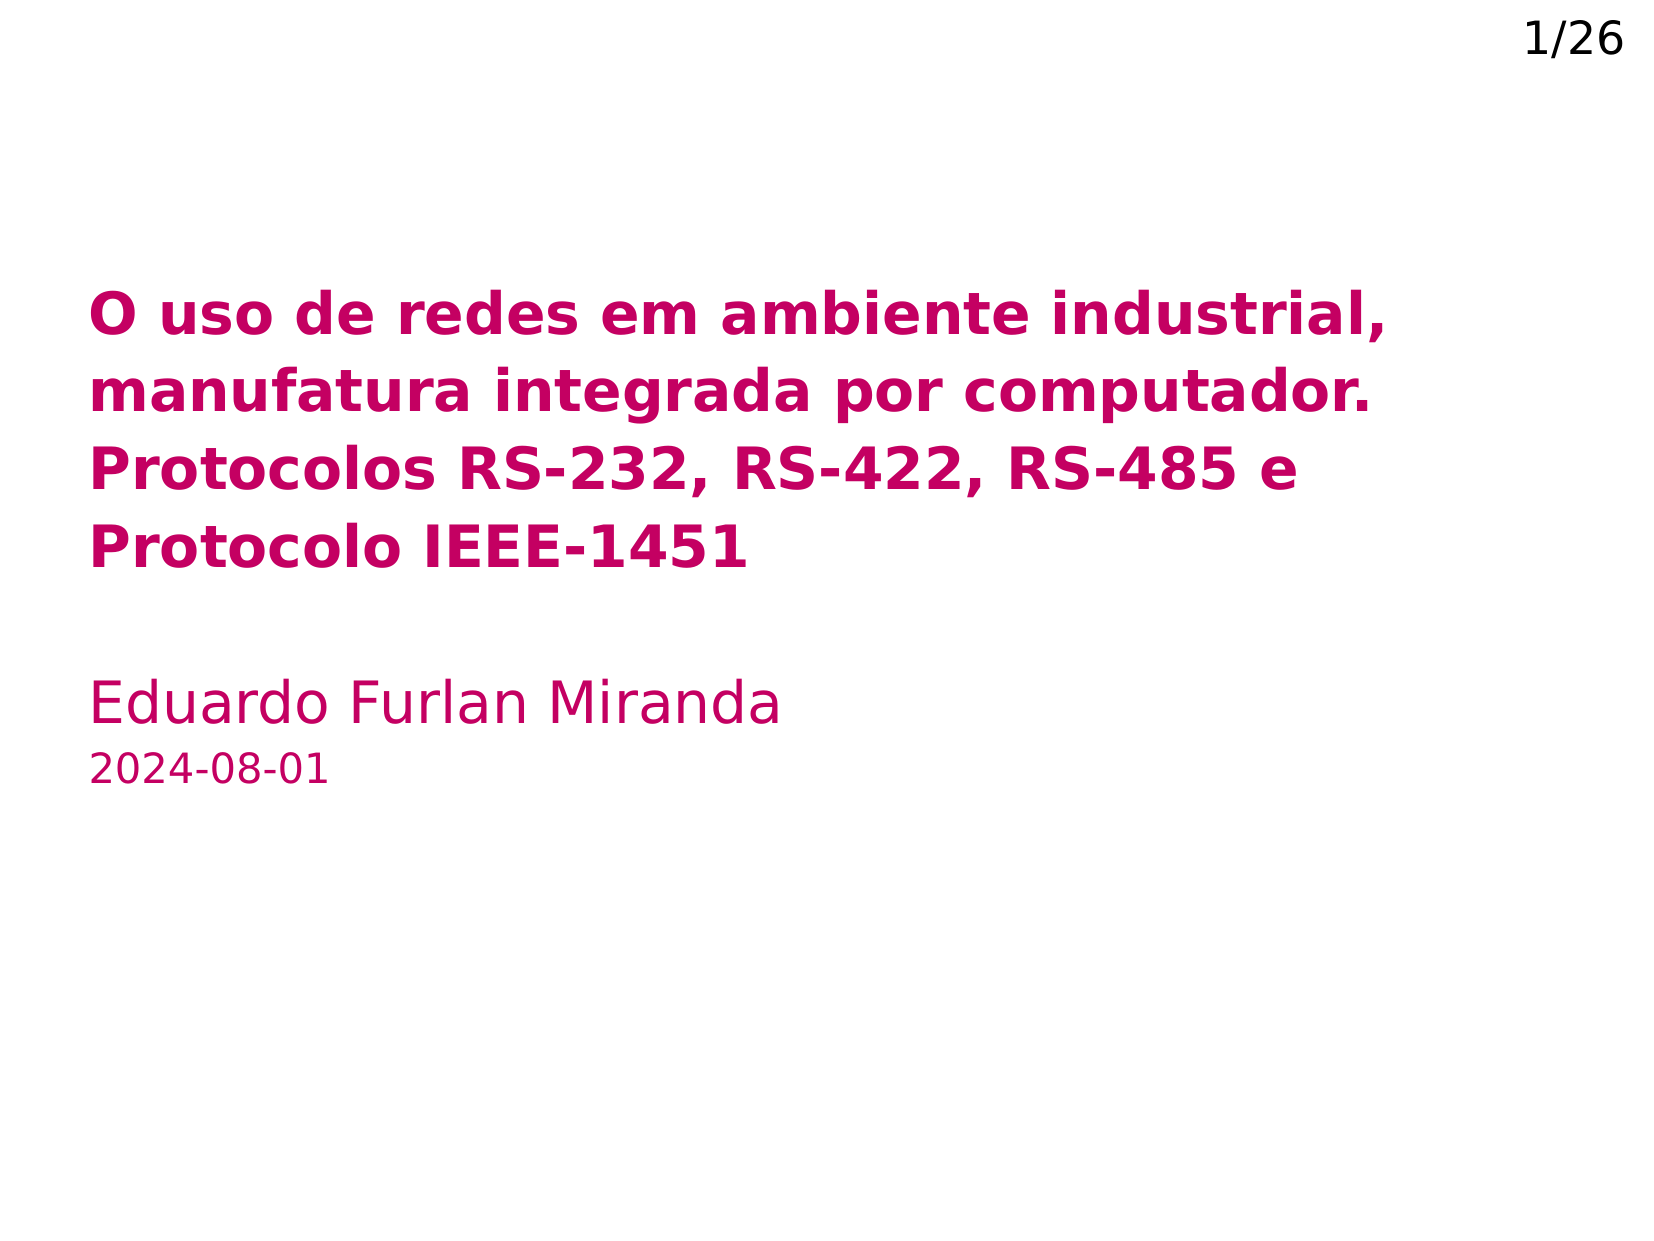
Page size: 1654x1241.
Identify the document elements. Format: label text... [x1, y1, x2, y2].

title O uso de redes em ambiente industrial, manufatura integrada por computador. Protocolos RS-232, RS-422, RS-485 e Protocolo IEEE-1451 Eduardo Furlan Miranda 2024-08-01 [88, 29, 1565, 1034]
